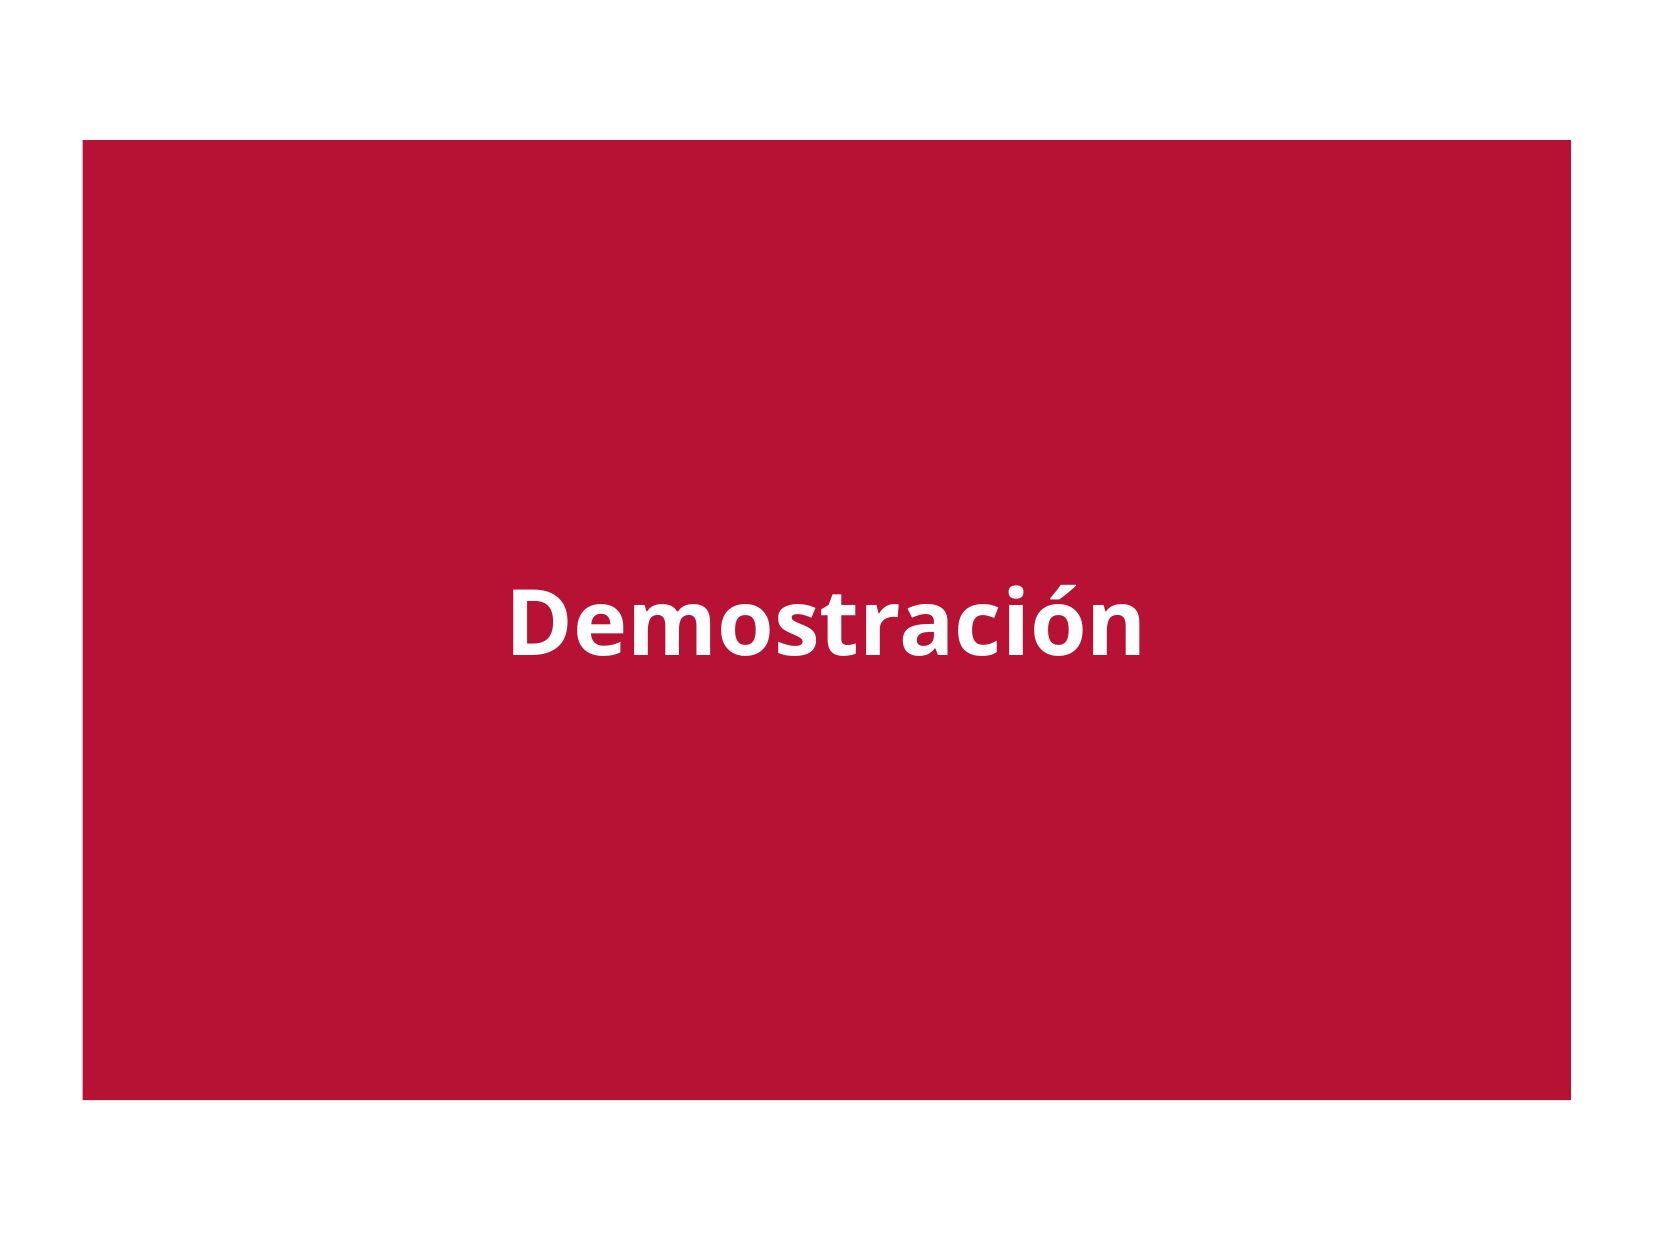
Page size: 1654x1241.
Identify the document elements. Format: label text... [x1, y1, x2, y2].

subtitle Demostración [82, 140, 1571, 1101]
